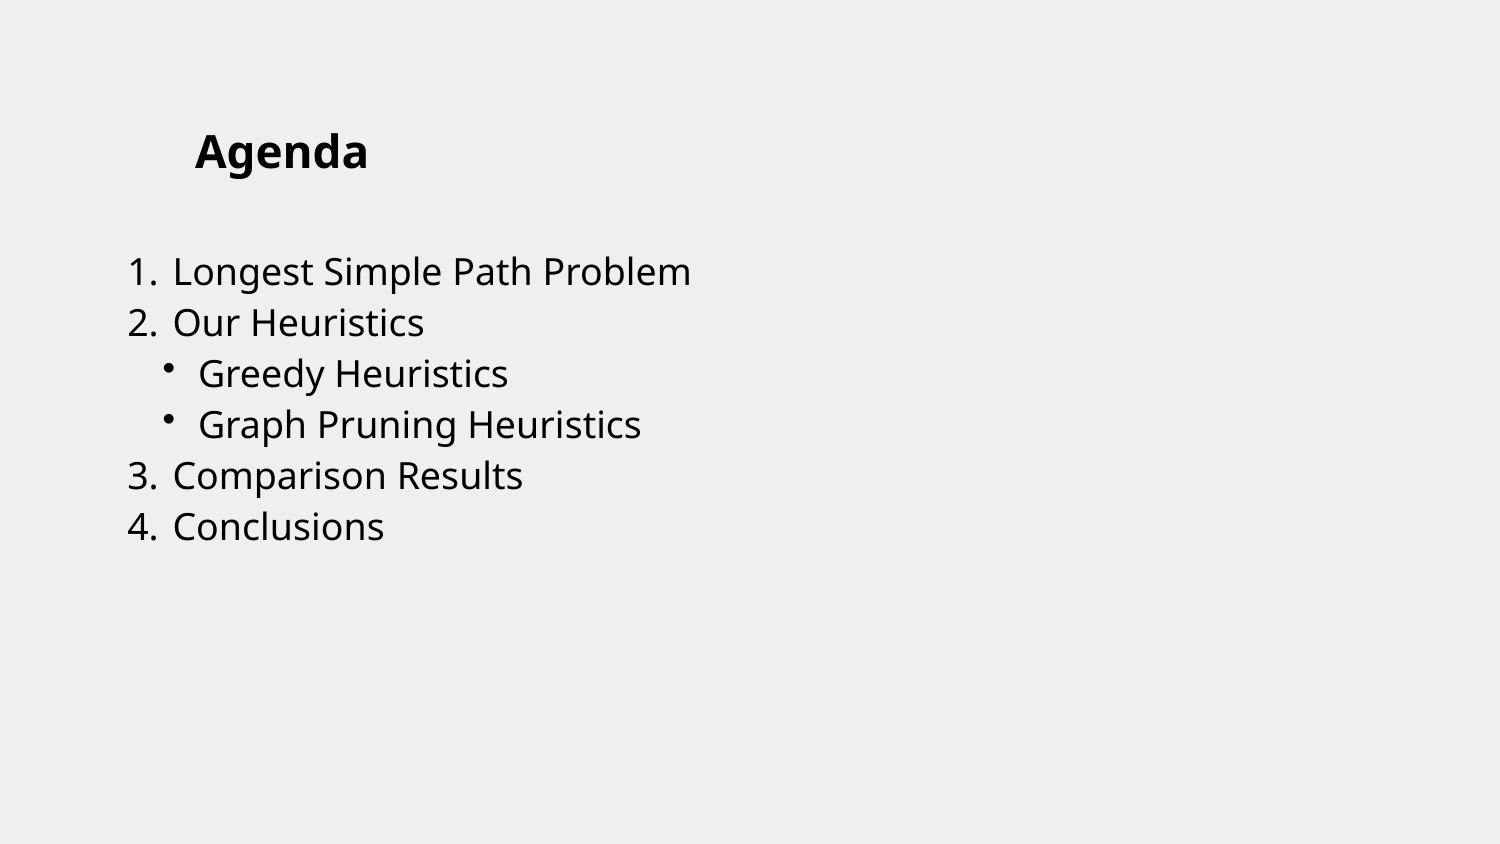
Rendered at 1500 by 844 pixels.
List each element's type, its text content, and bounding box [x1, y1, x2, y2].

text_box Longest Simple Path Problem Our Heuristics Greedy Heuristics Graph Pruning Heuristics Comparison Results Conclusions [112, 237, 751, 625]
text_box Agenda [180, 112, 376, 204]
